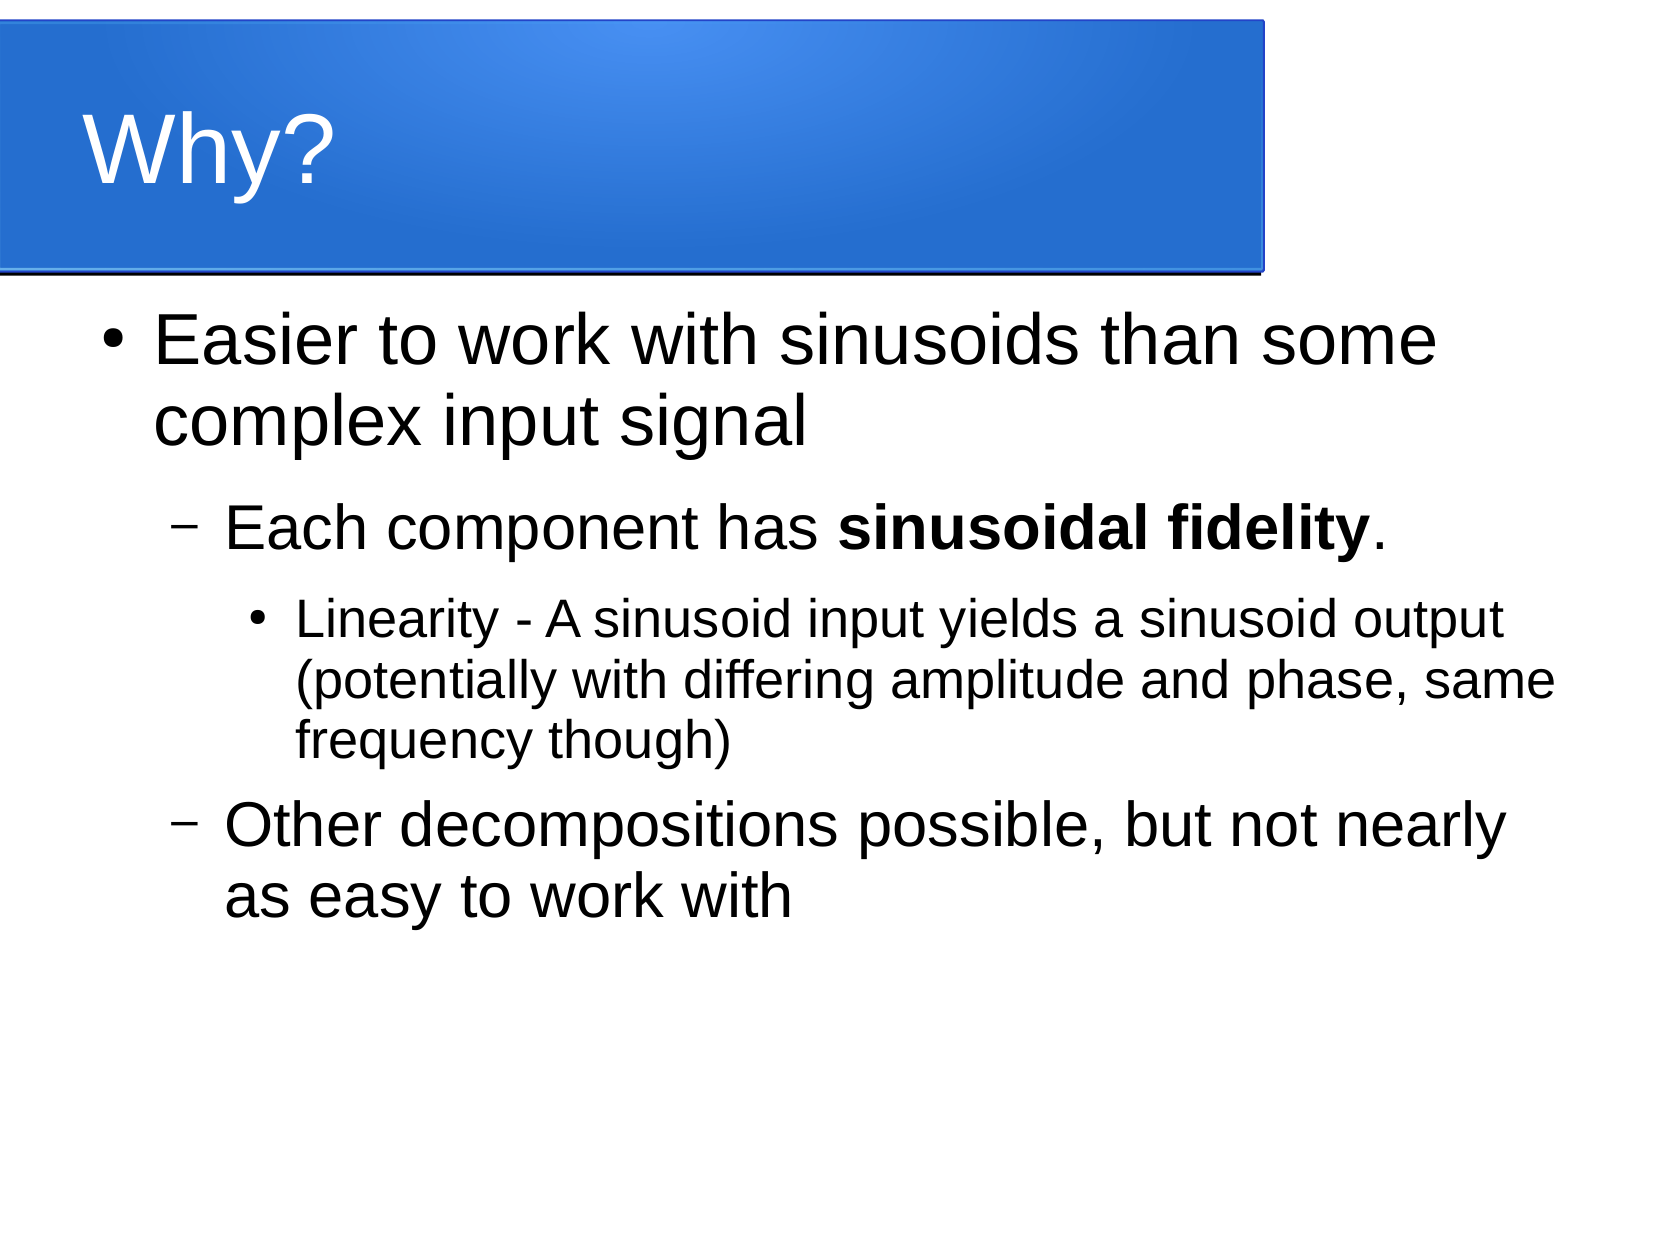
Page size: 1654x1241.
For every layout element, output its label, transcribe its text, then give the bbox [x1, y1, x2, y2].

title Why? [82, 47, 1235, 252]
list Easier to work with sinusoids than some complex input signal Each component has sinusoidal fidelity. Linearity - A sinusoid input yields a sinusoid output (potentially with differing amplitude and phase, same frequency though) Other decompositions possible, but not nearly as easy to work with [82, 299, 1571, 1019]
